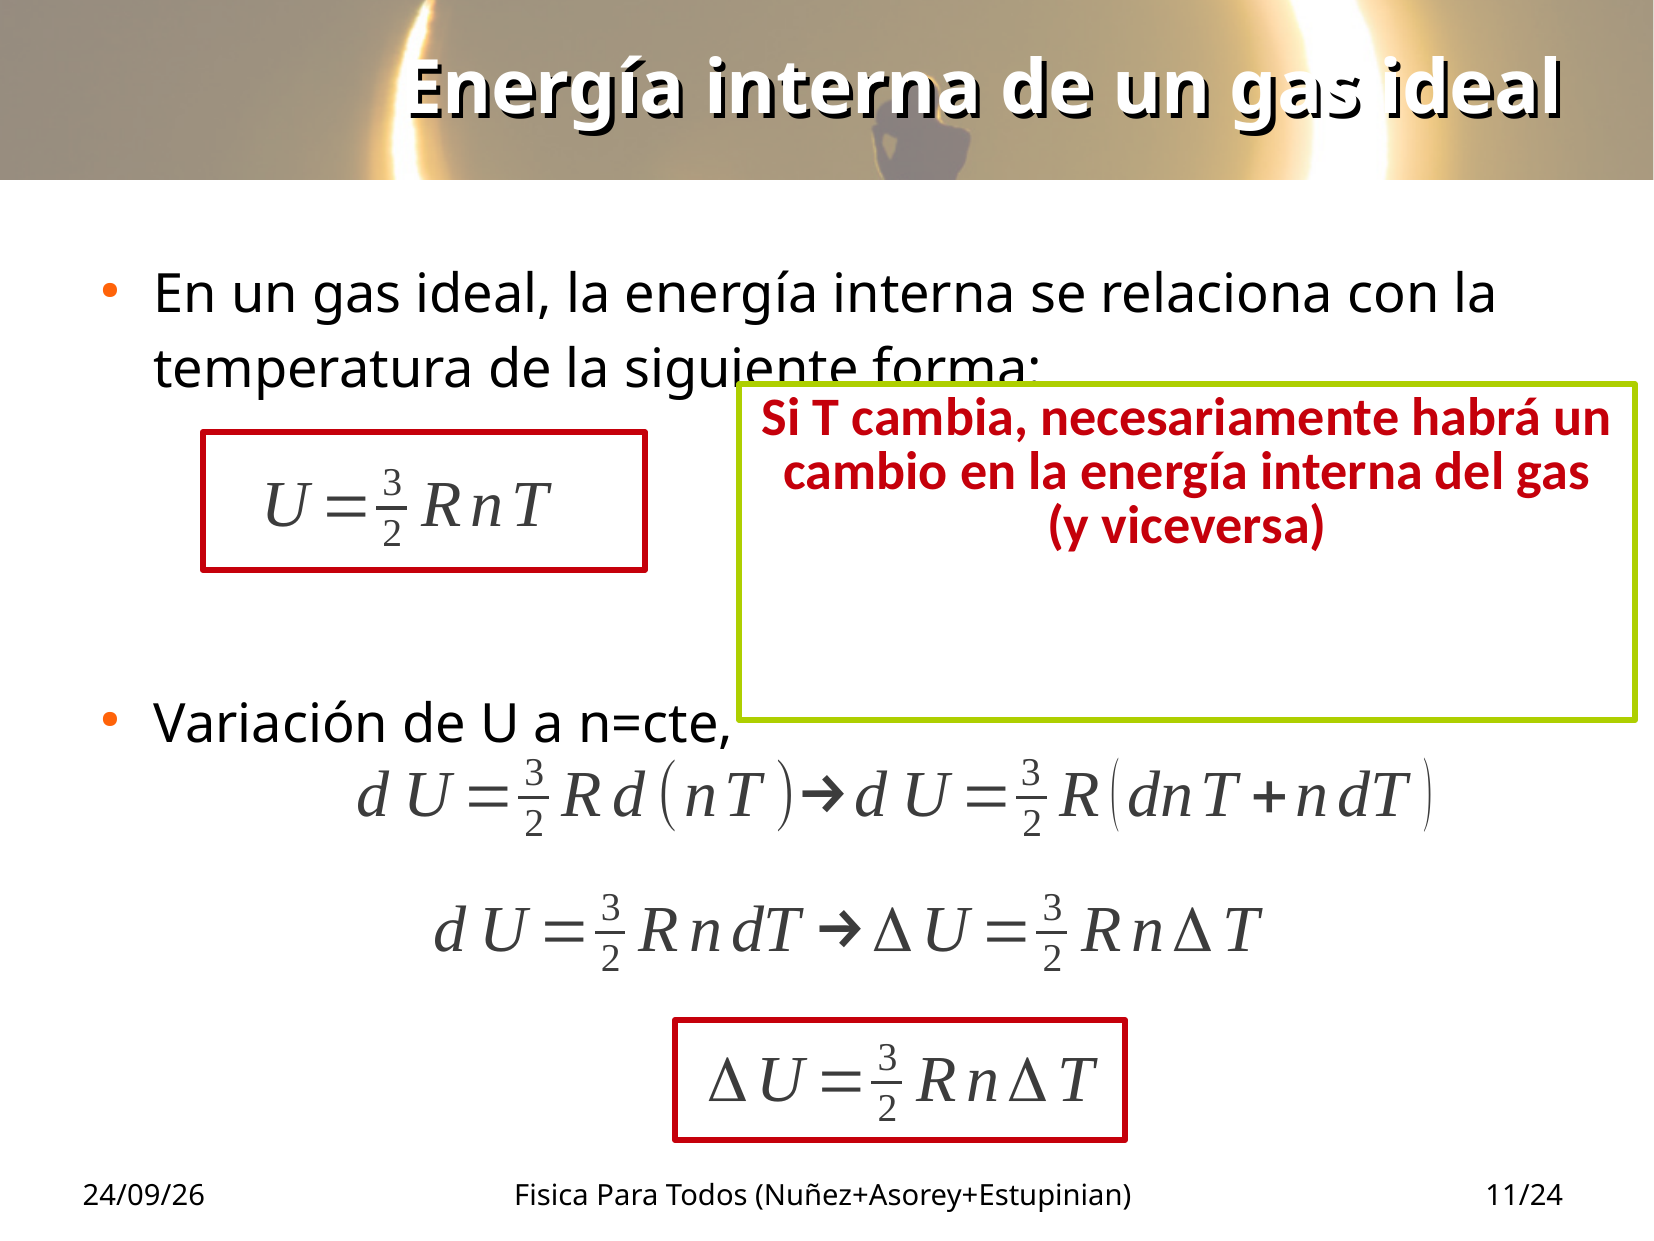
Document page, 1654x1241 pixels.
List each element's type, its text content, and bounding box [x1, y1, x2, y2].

text_box Si T cambia, necesariamente habrá un cambio en la energía interna del gas (y viceversa) [739, 384, 1636, 721]
chart [425, 885, 1276, 980]
chart [255, 460, 564, 556]
chart [349, 750, 1441, 845]
list En un gas ideal, la energía interna se relaciona con la temperatura de la siguiente forma: Variación de U a n=cte, [82, 255, 1571, 1156]
title Energía interna de un gas ideal [75, 19, 1564, 151]
picture [0, 0, 1654, 180]
chart [699, 1035, 1111, 1130]
